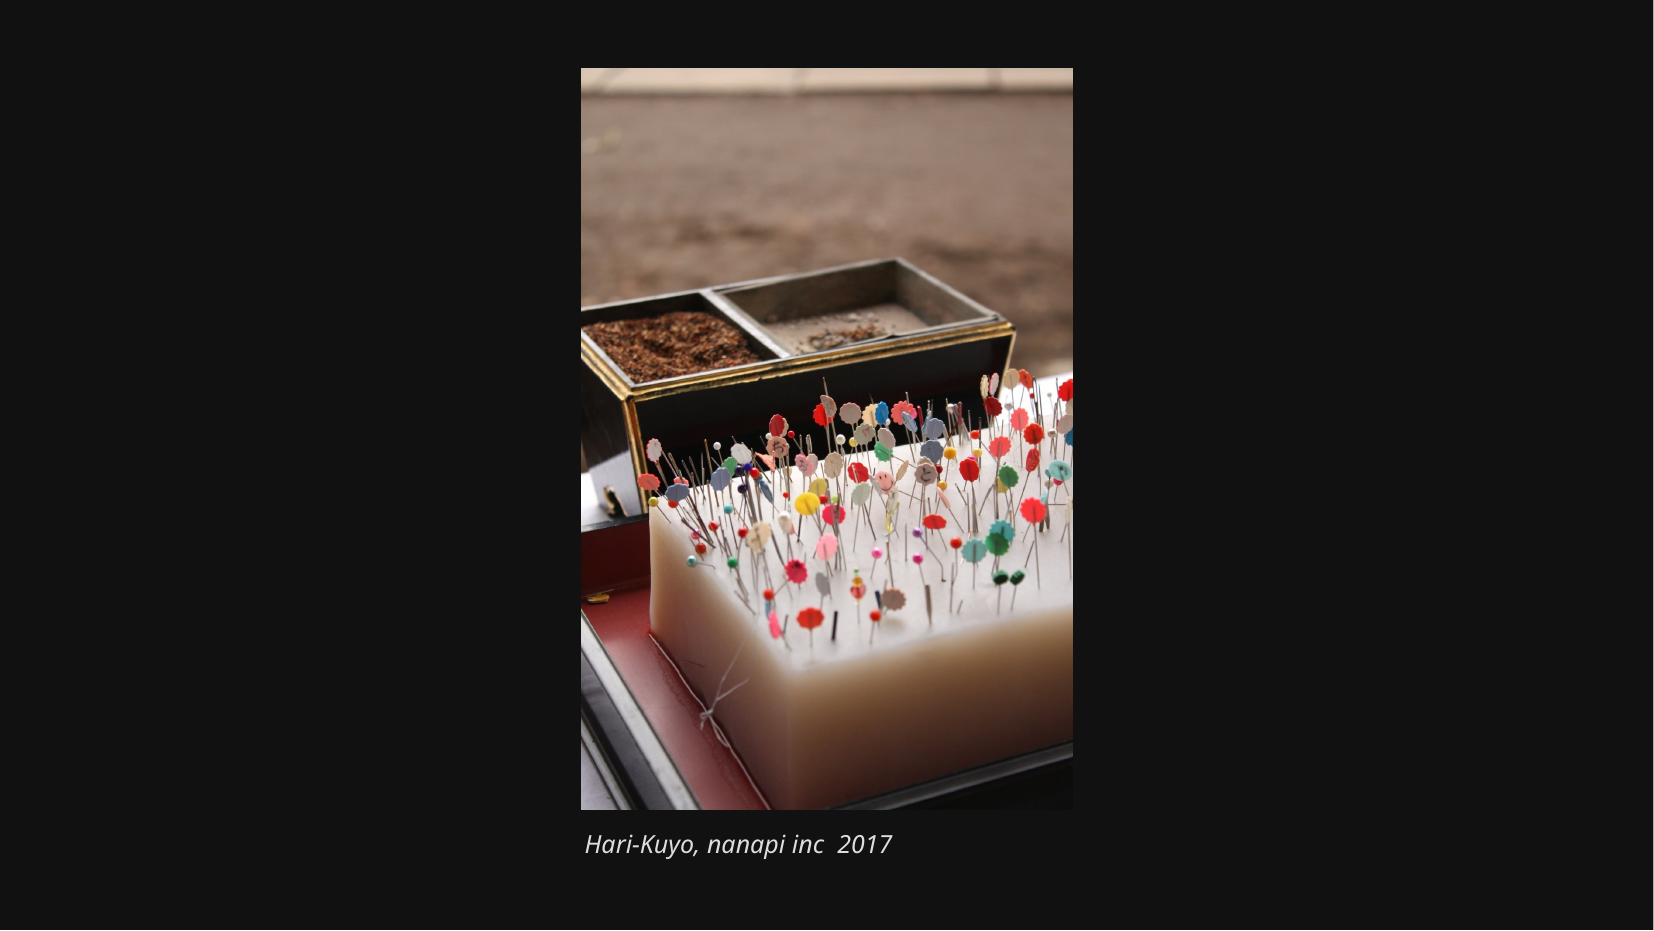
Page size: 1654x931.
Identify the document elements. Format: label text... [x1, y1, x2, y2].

text_box Hari-Kuyo, nanapi inc 2017 [569, 819, 1485, 868]
picture [581, 68, 1073, 811]
